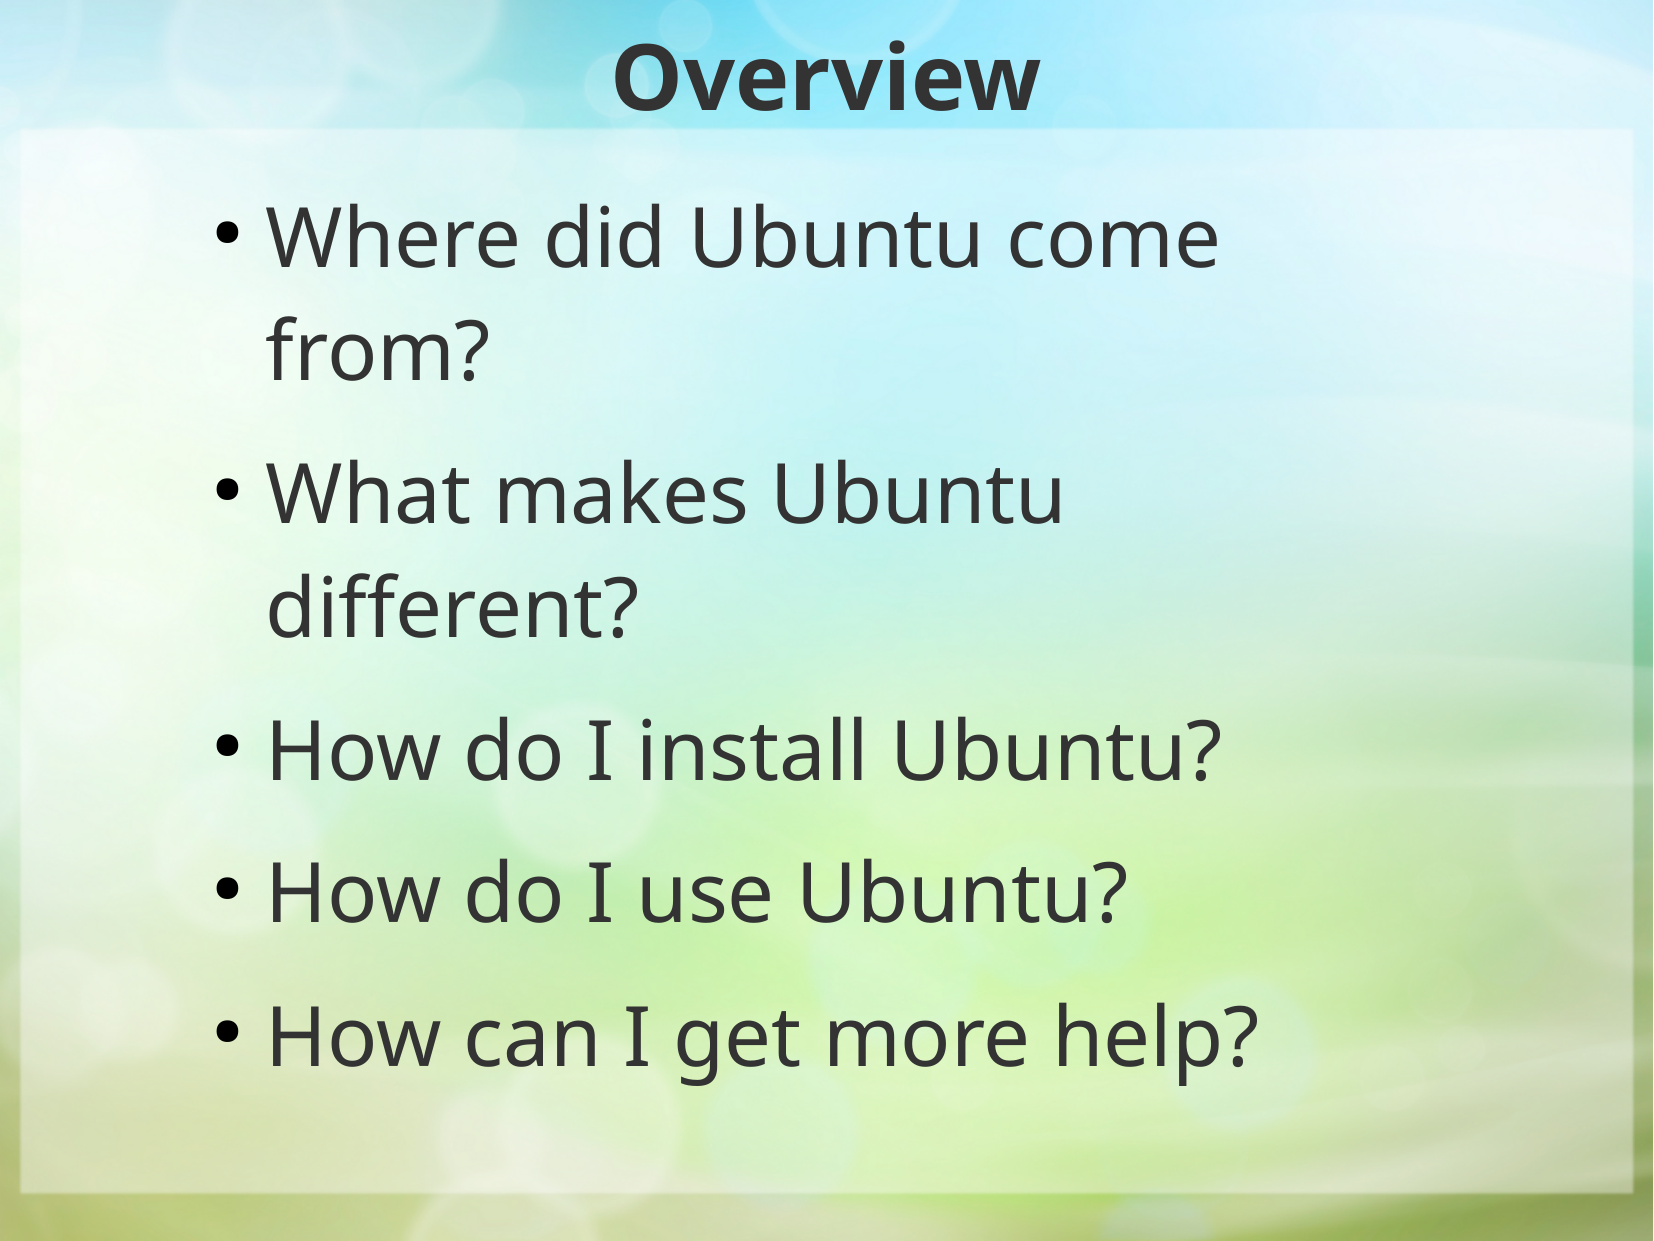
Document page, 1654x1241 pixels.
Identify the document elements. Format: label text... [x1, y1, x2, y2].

picture [0, 0, 1654, 1241]
title Overview [82, 0, 1571, 151]
list Where did Ubuntu come from? What makes Ubuntu different? How do I install Ubuntu? How do I use Ubuntu? How can I get more help? [195, 187, 1425, 1081]
